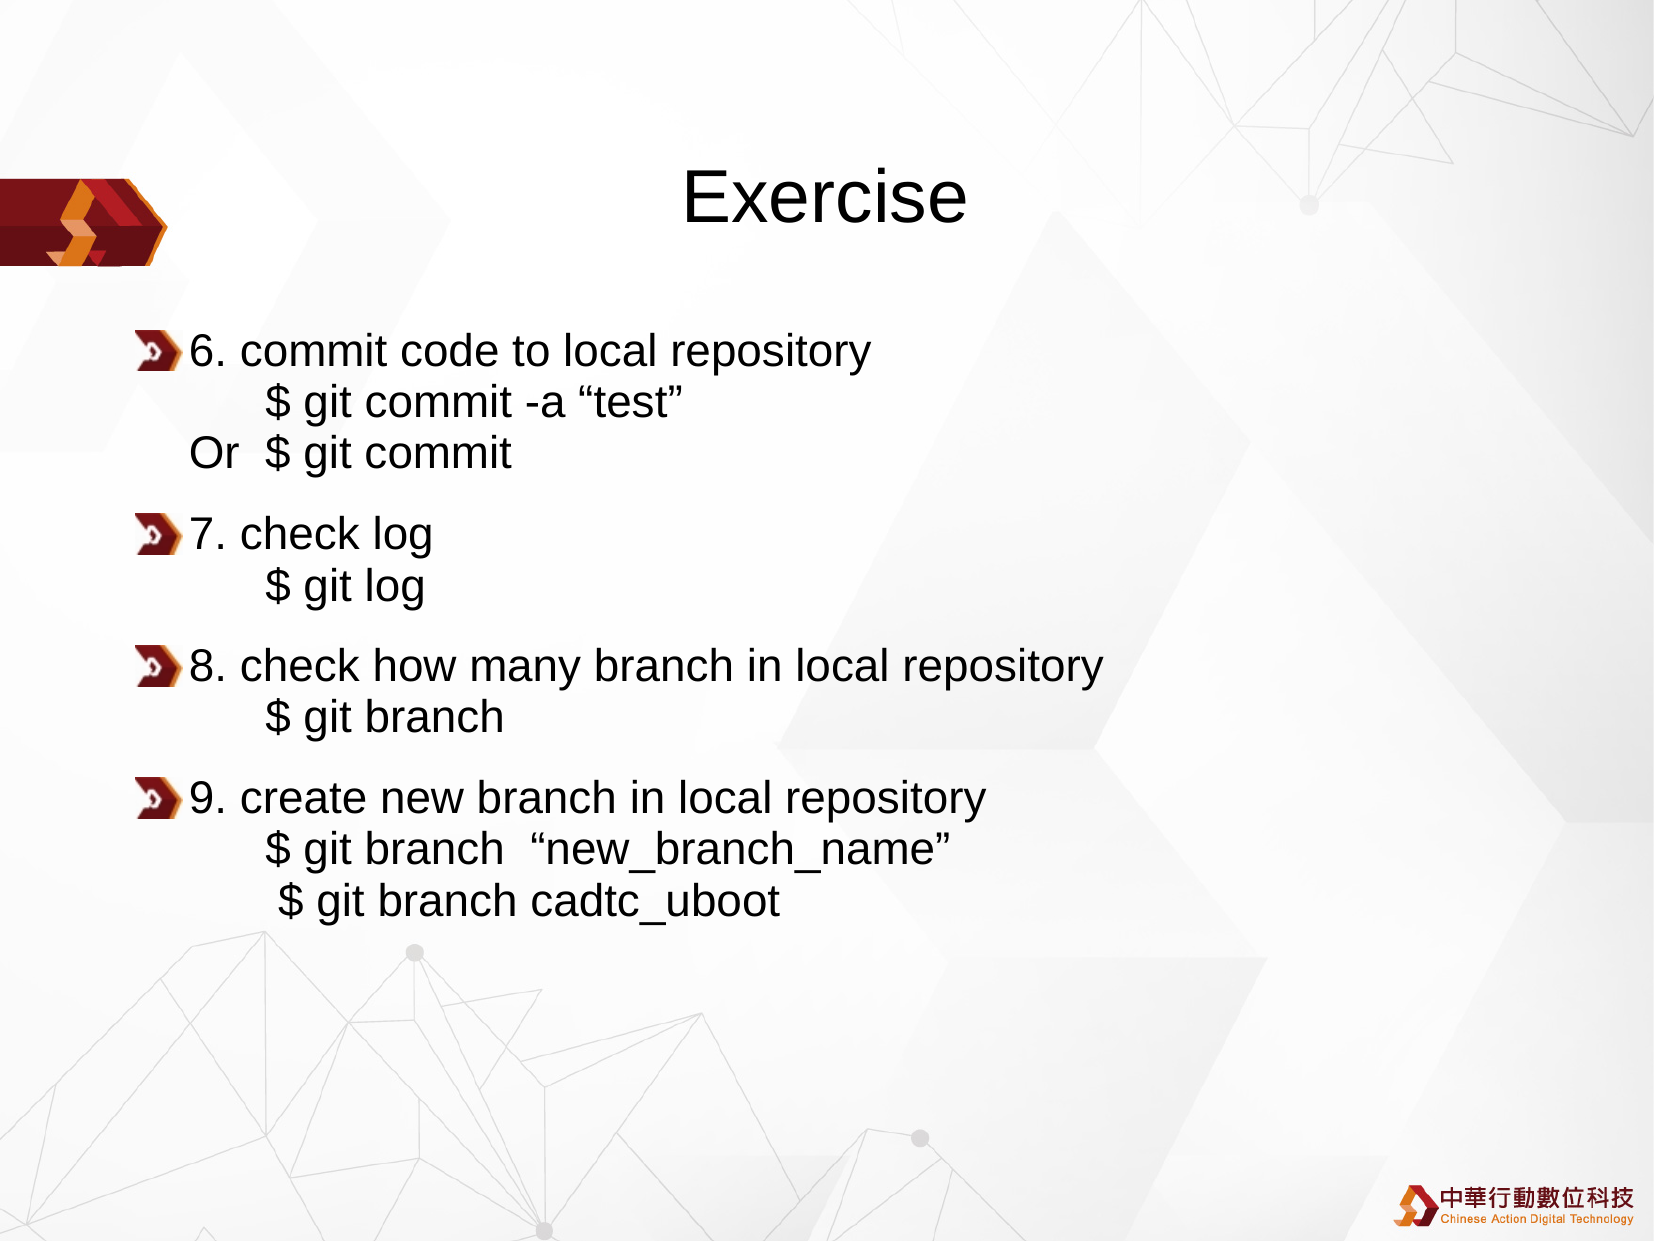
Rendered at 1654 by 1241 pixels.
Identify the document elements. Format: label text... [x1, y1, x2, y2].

picture [0, 0, 1654, 1241]
title Exercise [118, 112, 1506, 281]
list 6. commit code to local repository $ git commit -a “test” Or $ git commit 7. check log $ git log 8. check how many branch in local repository $ git branch 9. create new branch in local repository $ git branch “new_branch_name” $ git branch cadtc_uboot [118, 324, 1571, 1171]
